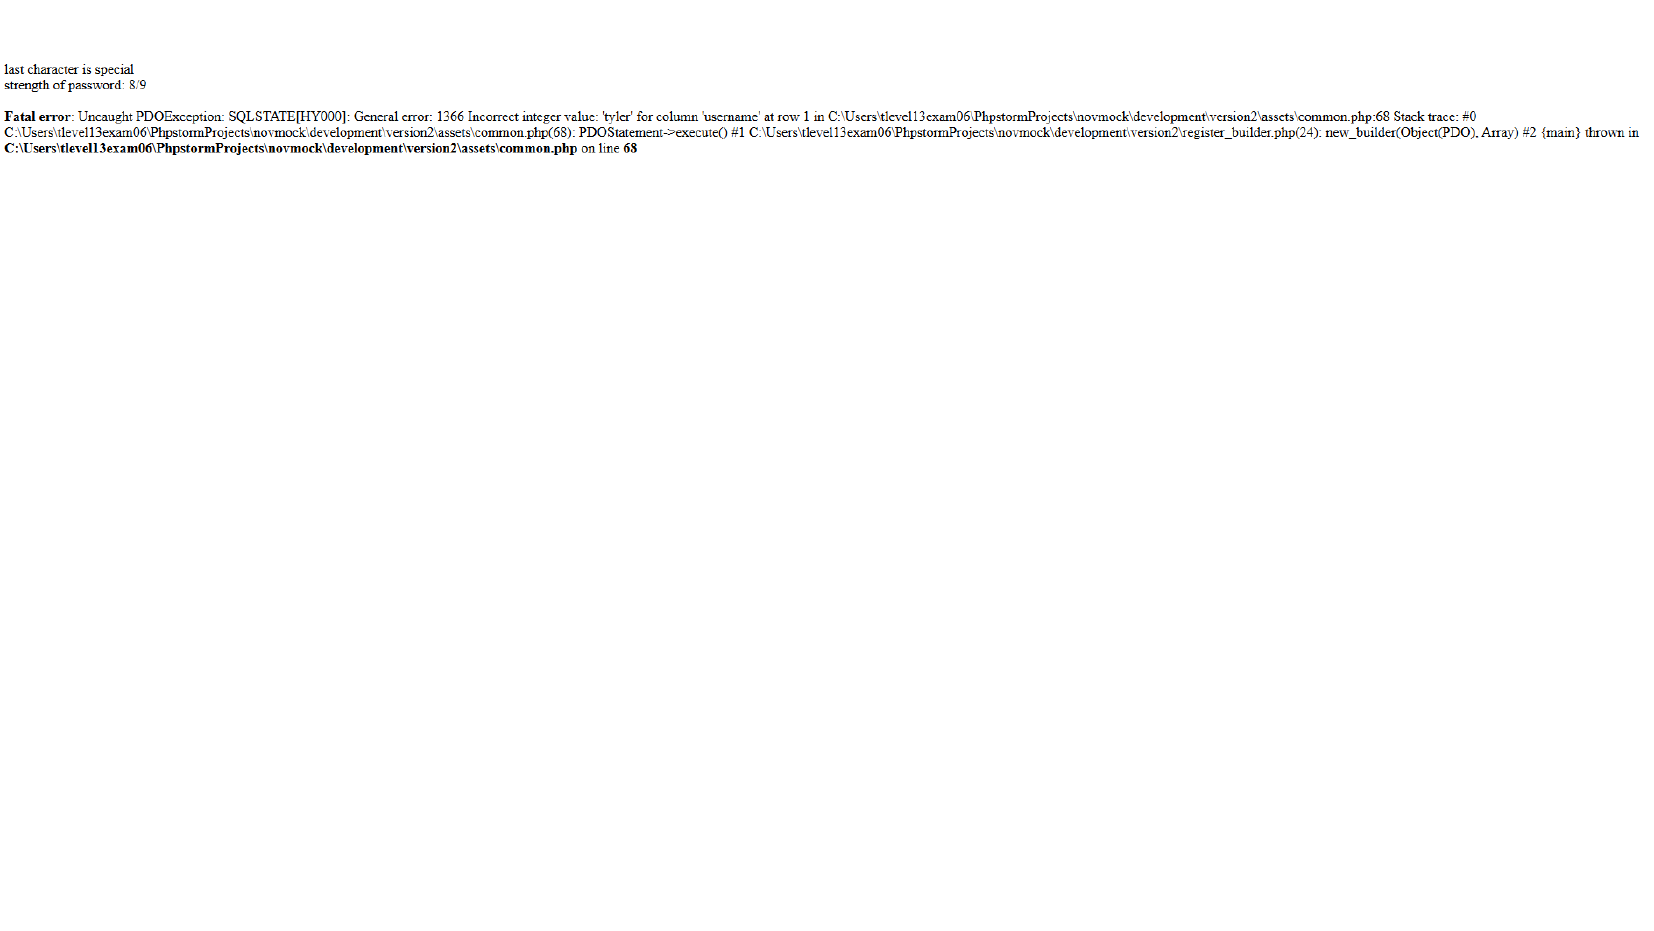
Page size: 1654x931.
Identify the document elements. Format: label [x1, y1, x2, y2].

picture [3, 60, 1654, 875]
